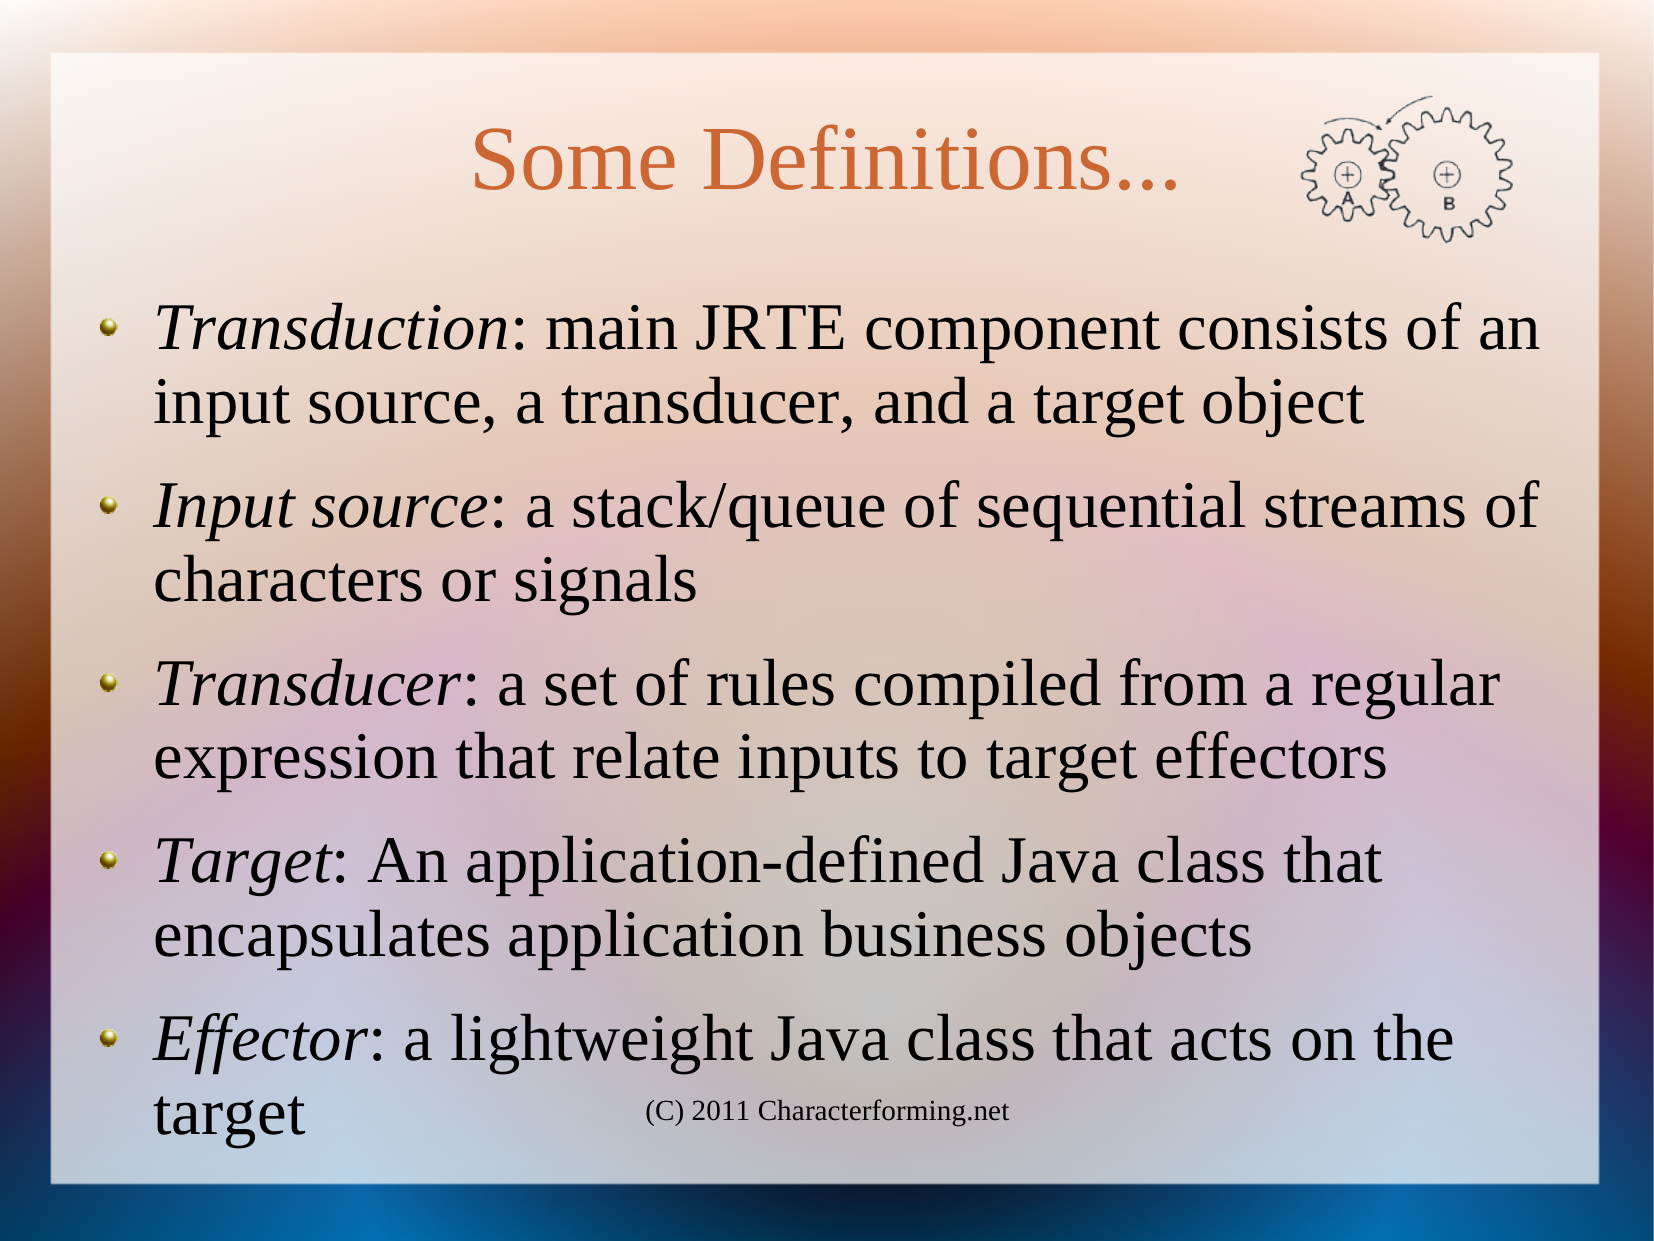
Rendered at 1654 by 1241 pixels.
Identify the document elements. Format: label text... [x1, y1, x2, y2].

list Transduction: main JRTE component consists of an input source, a transducer, and a target object Input source: a stack/queue of sequential streams of characters or signals Transducer: a set of rules compiled from a regular expression that relate inputs to target effectors Target: An application-defined Java class that encapsulates application business objects Effector: a lightweight Java class that acts on the target [82, 290, 1571, 1149]
picture [0, 0, 1654, 1241]
title Some Definitions... [82, 55, 1571, 263]
